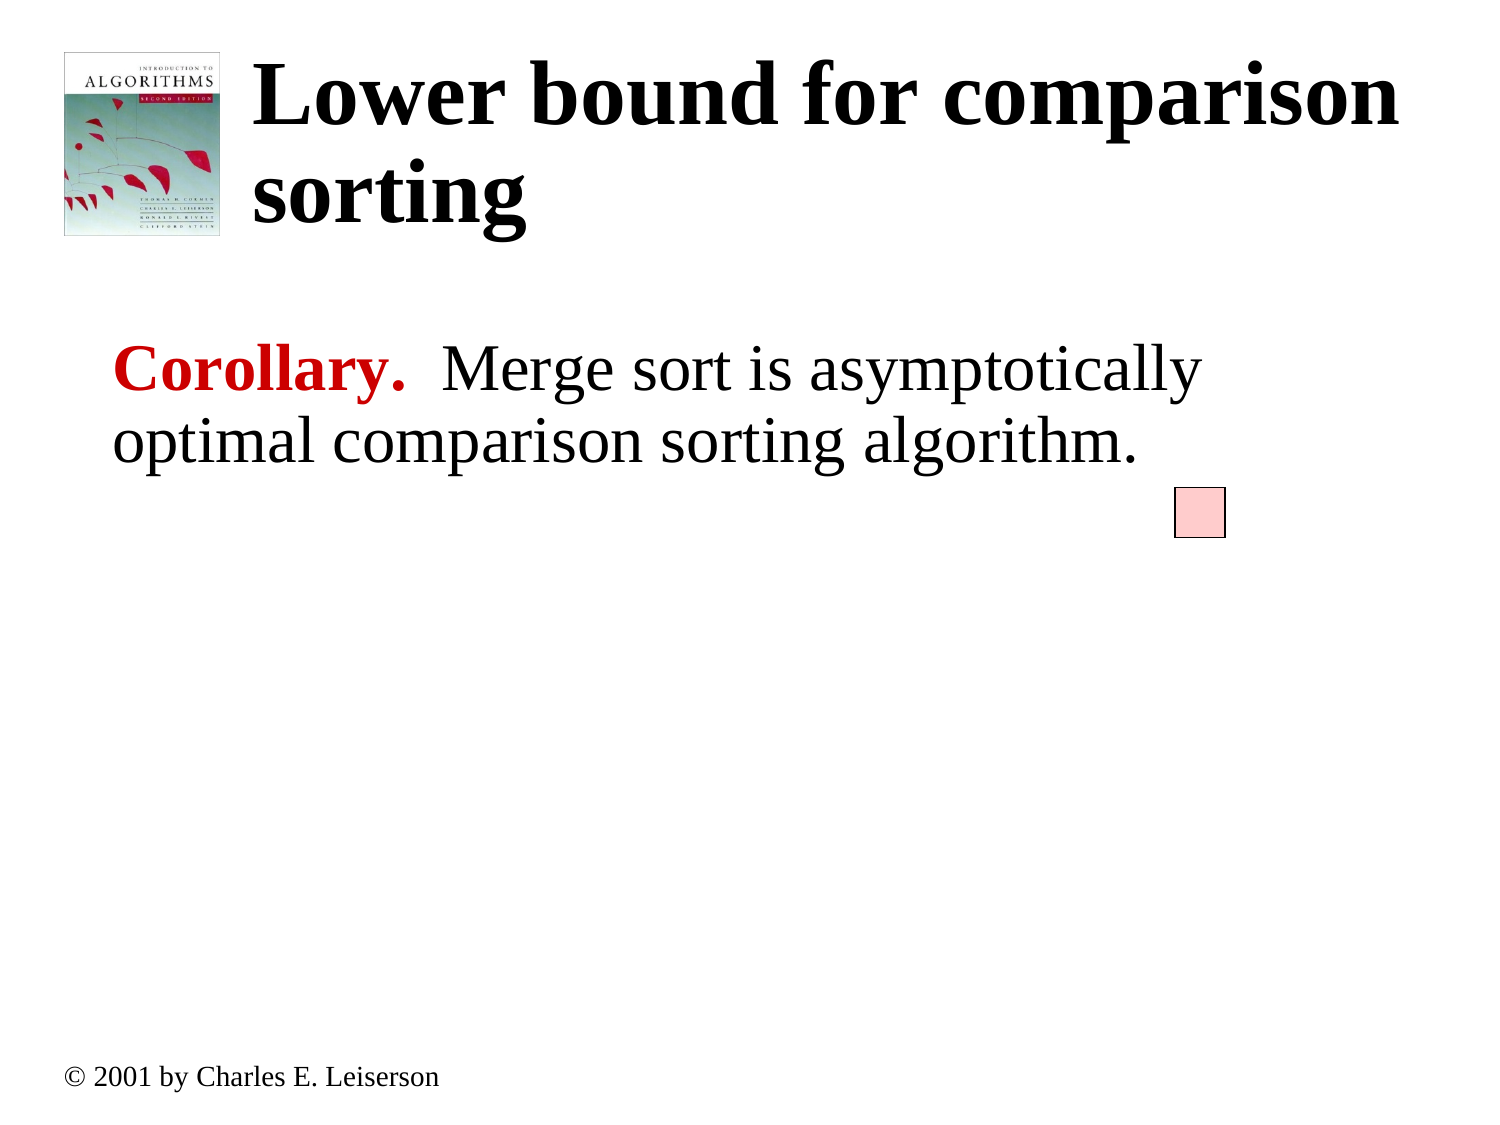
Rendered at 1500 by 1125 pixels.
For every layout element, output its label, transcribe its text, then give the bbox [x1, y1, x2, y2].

title Lower bound for comparison sorting [237, 37, 1475, 251]
picture [64, 52, 220, 236]
text_box [1175, 487, 1225, 538]
text_box Corollary. Merge sort is asymptotically optimal comparison sorting algorithm. [97, 324, 1401, 485]
